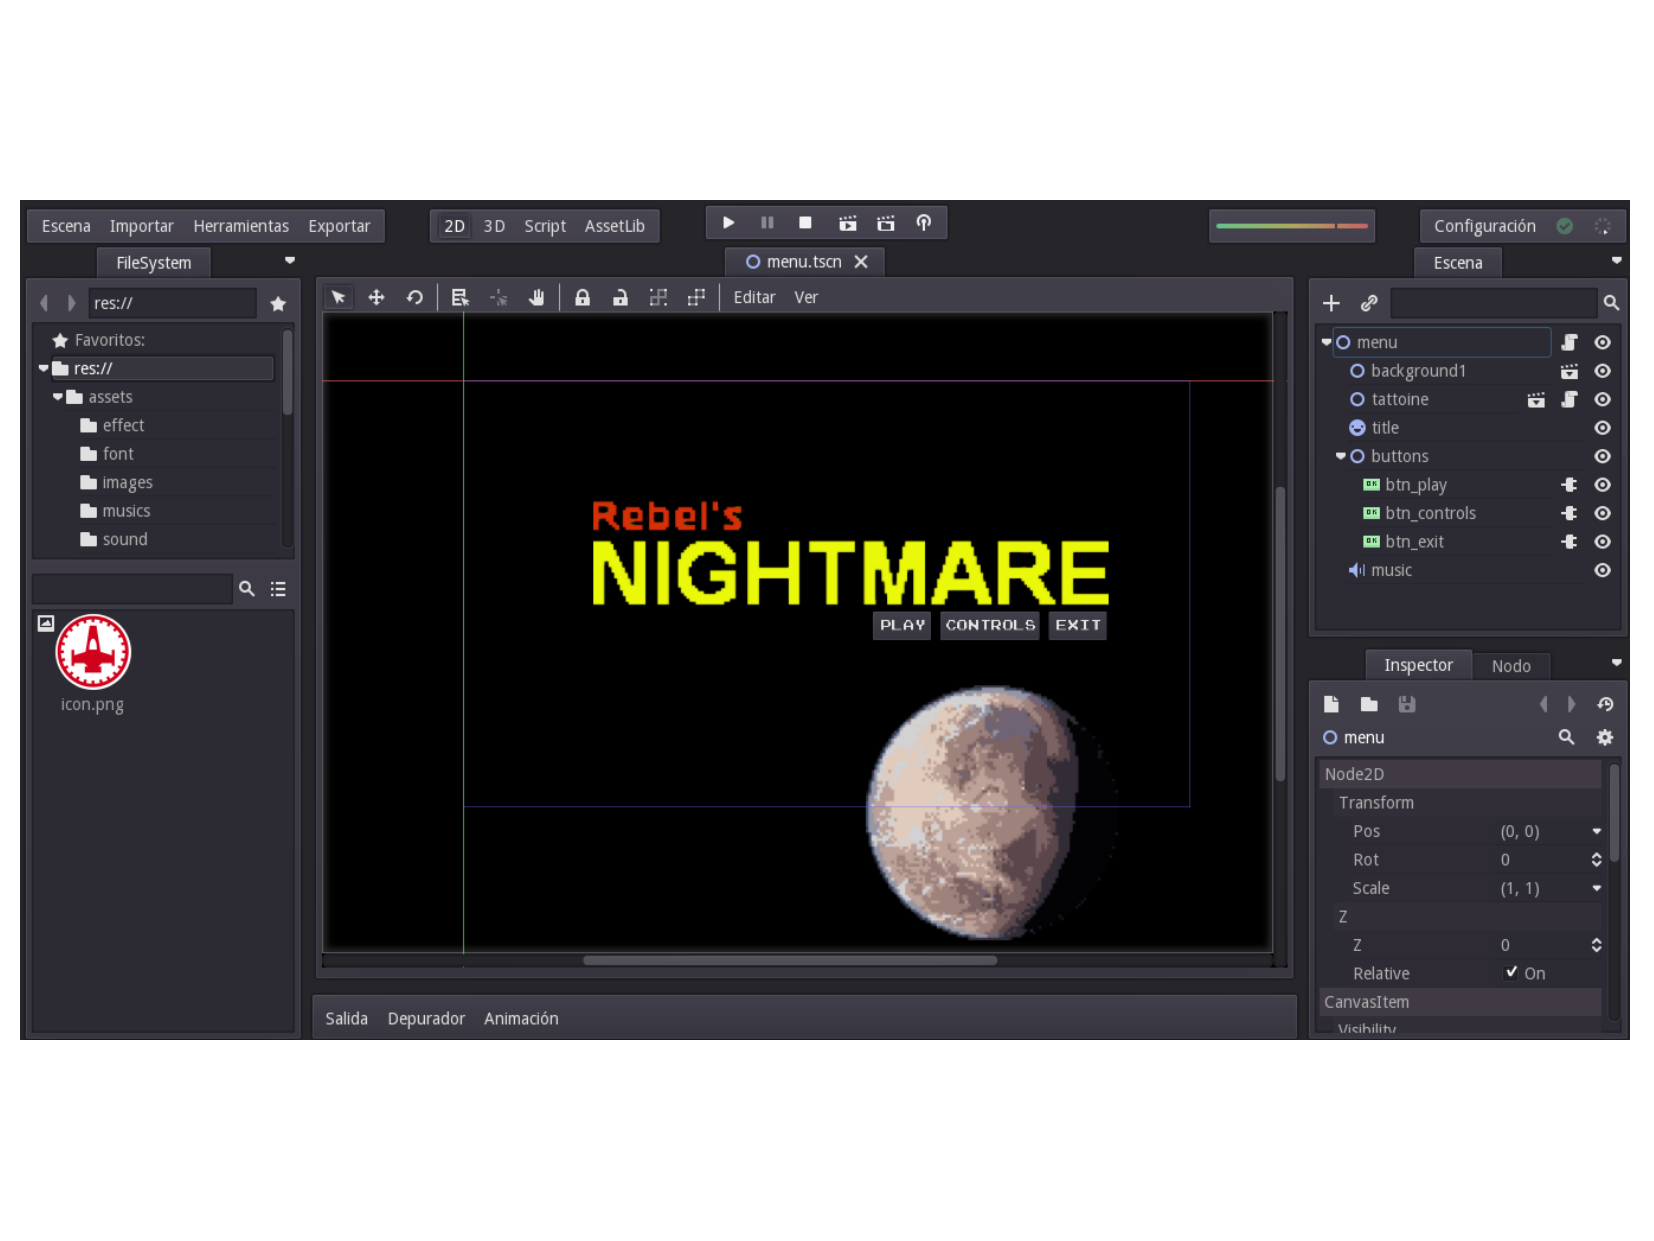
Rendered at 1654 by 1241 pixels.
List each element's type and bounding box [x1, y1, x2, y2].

picture [20, 200, 1630, 1040]
